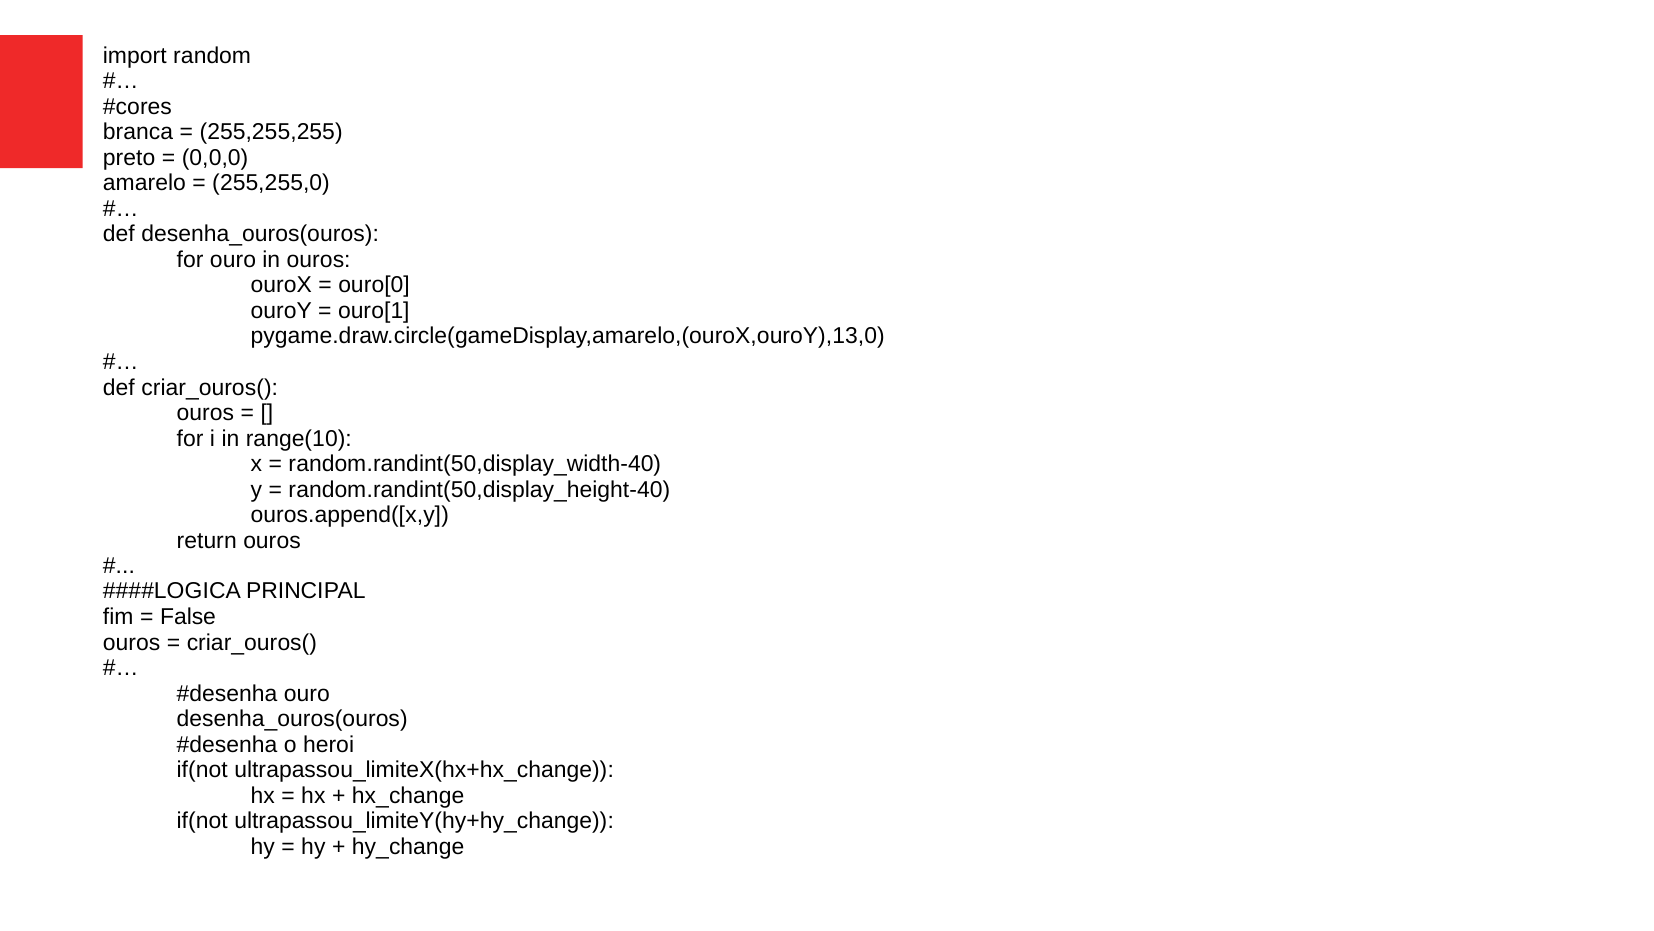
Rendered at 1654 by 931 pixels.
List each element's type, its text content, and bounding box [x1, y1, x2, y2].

text_box import random #… #cores branca = (255,255,255) preto = (0,0,0) amarelo = (255,255,0) #… def desenha_ouros(ouros): for ouro in ouros: ouroX = ouro[0] ouroY = ouro[1] pygame.draw.circle(gameDisplay,amarelo,(ouroX,ouroY),13,0) #… def criar_ouros(): ouros = [] for i in range(10): x = random.randint(50,display_width-40) y = random.randint(50,display_height-40) ouros.append([x,y]) return ouros #... ####LOGICA PRINCIPAL fim = False ouros = criar_ouros() #… #desenha ouro desenha_ouros(ouros) #desenha o heroi if(not ultrapassou_limiteX(hx+hx_change)): hx = hx + hx_change if(not ultrapassou_limiteY(hy+hy_change)): hy = hy + hy_change [88, 35, 1075, 931]
